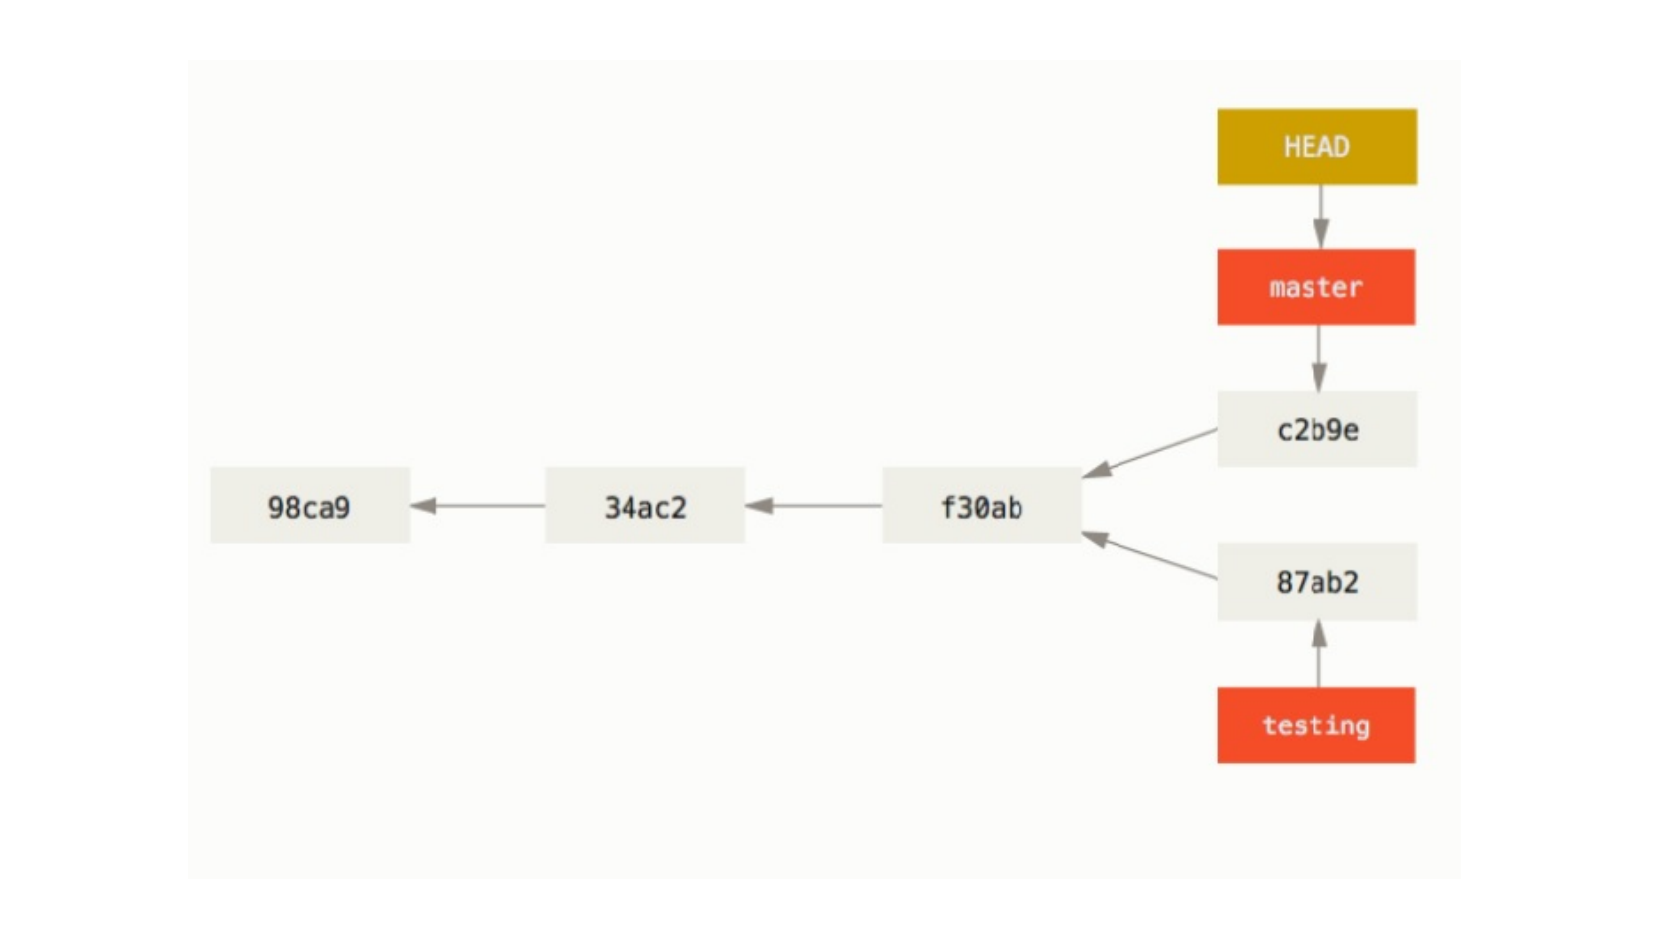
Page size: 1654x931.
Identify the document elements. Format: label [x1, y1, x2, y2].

picture [188, 60, 1461, 879]
